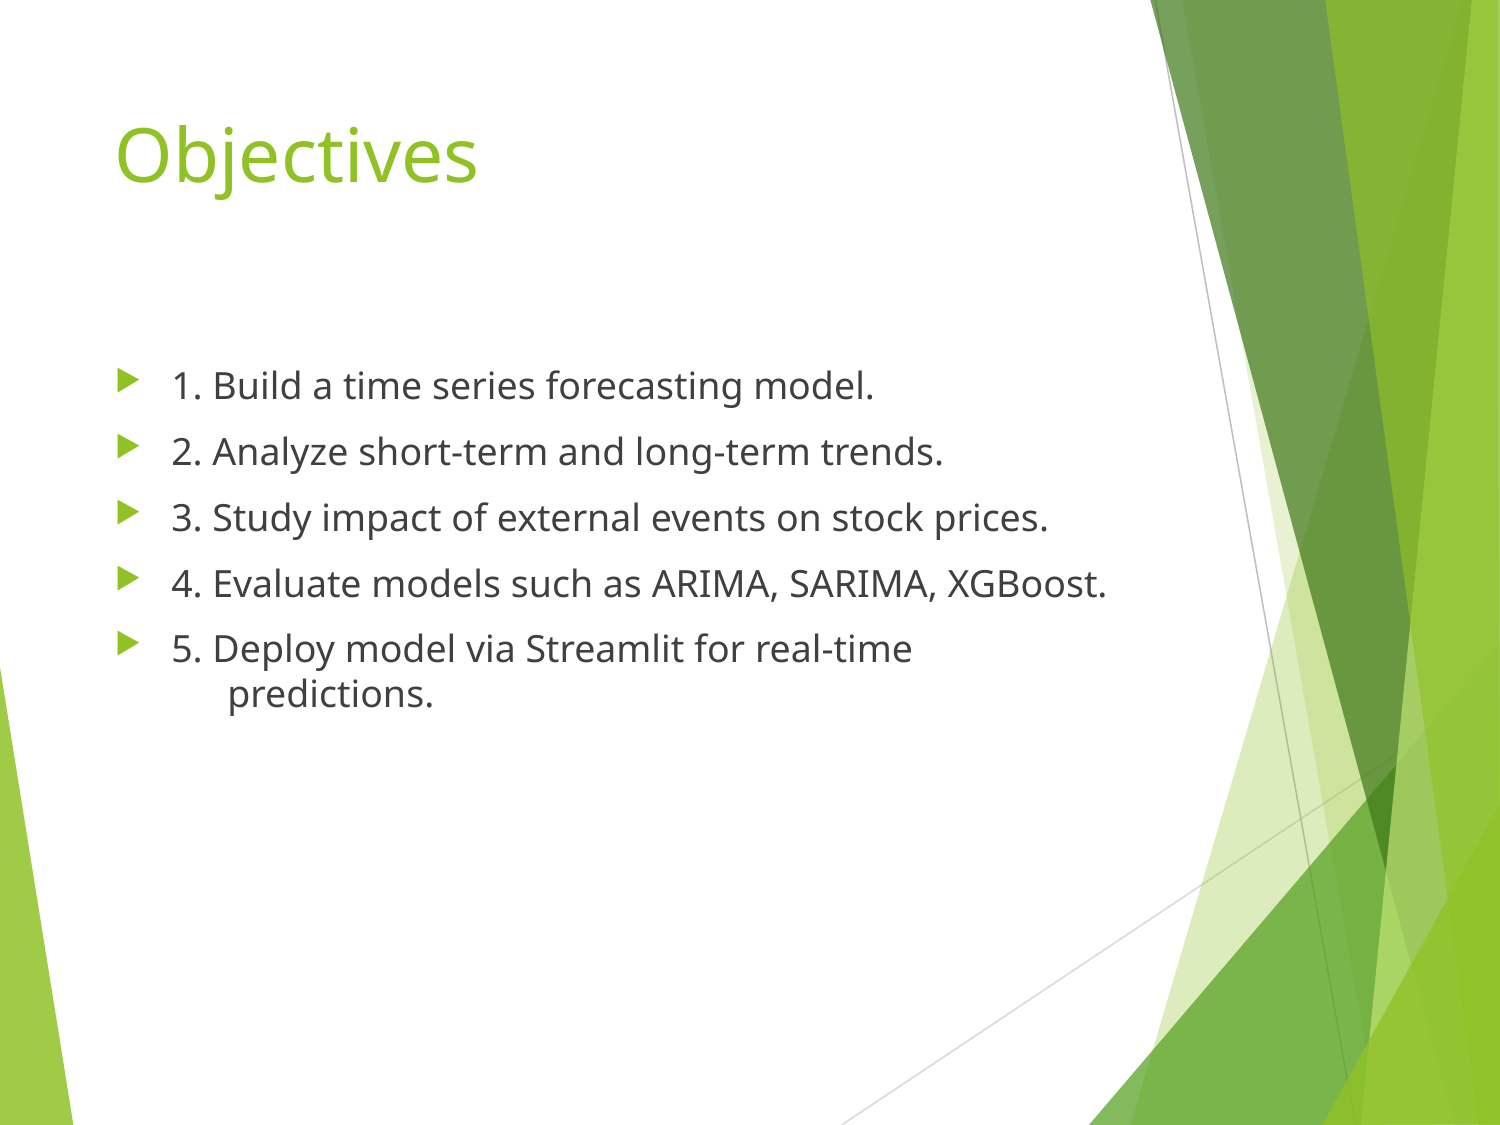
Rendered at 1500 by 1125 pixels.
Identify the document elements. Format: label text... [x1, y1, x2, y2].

list 1. Build a time series forecasting model. 2. Analyze short-term and long-term trends. 3. Study impact of external events on stock prices. 4. Evaluate models such as ARIMA, SARIMA, XGBoost. 5. Deploy model via Streamlit for real-time predictions. [99, 354, 1142, 992]
title Objectives [99, 99, 1142, 317]
